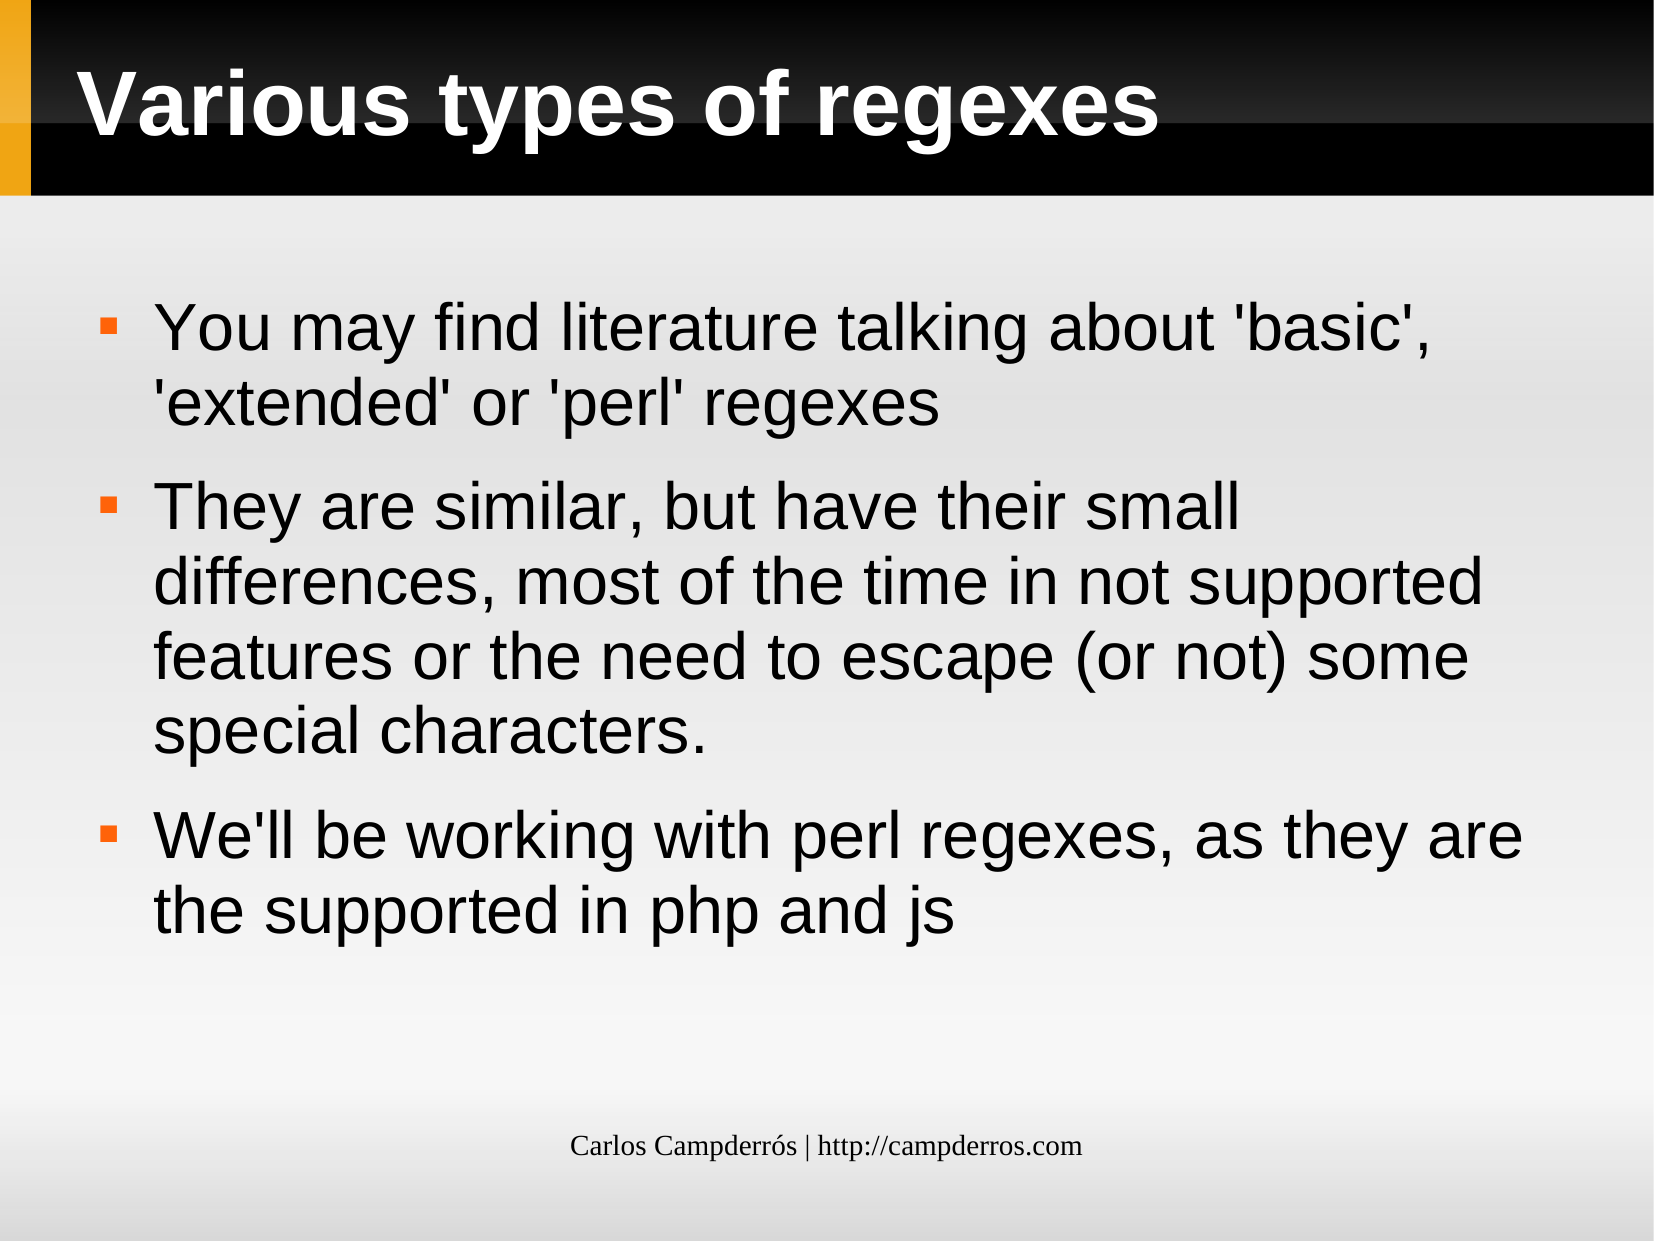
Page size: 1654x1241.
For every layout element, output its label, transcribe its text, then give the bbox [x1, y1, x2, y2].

title Various types of regexes [76, 0, 1565, 208]
list You may find literature talking about 'basic', 'extended' or 'perl' regexes They are similar, but have their small differences, most of the time in not supported features or the need to escape (or not) some special characters. We'll be working with perl regexes, as they are the supported in php and js [82, 290, 1571, 1109]
picture [0, 0, 1654, 1241]
